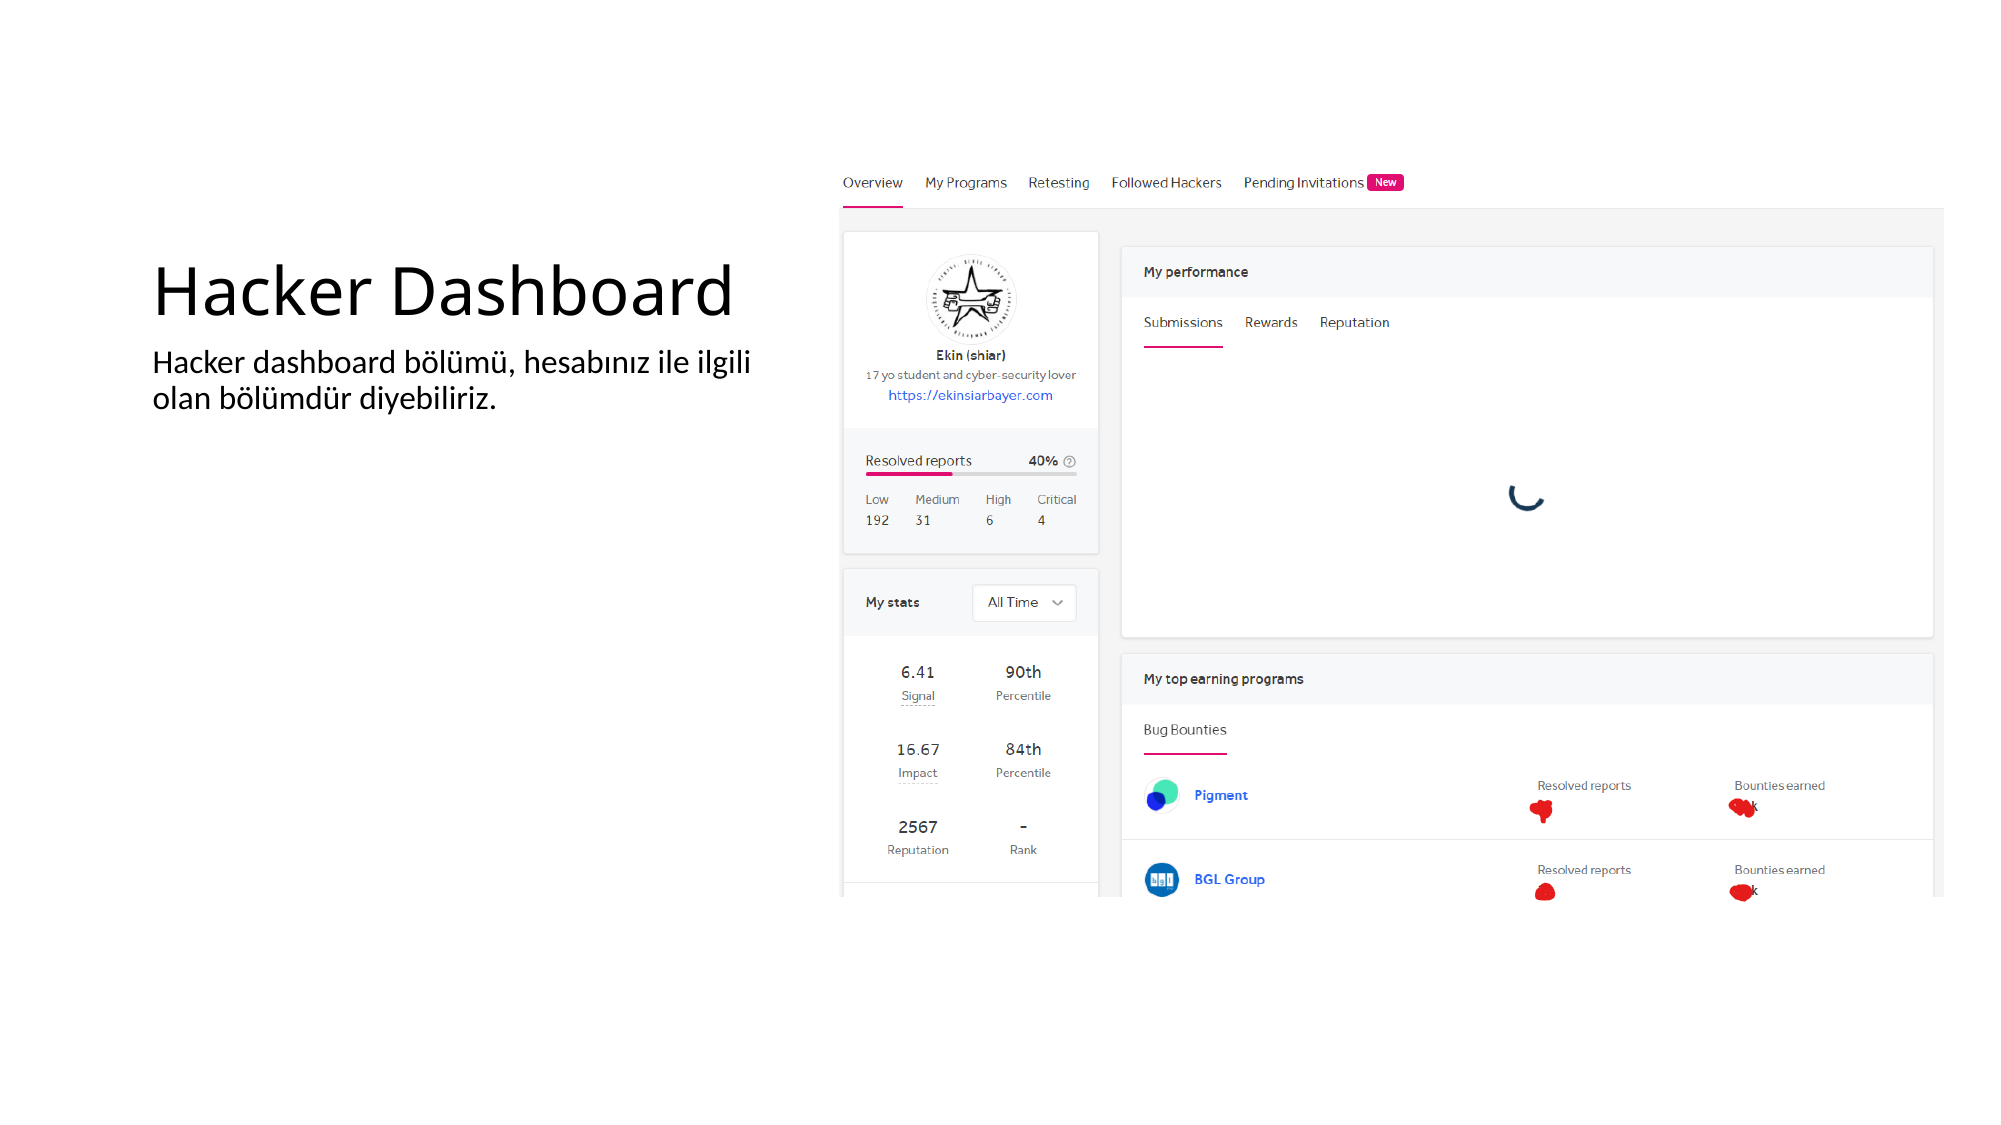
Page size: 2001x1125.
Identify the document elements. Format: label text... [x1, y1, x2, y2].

picture [839, 158, 1944, 903]
list Hacker dashboard bölümü, hesabınız ile ilgili olan bölümdür diyebiliriz. [137, 337, 783, 963]
title Hacker Dashboard [137, 75, 783, 337]
